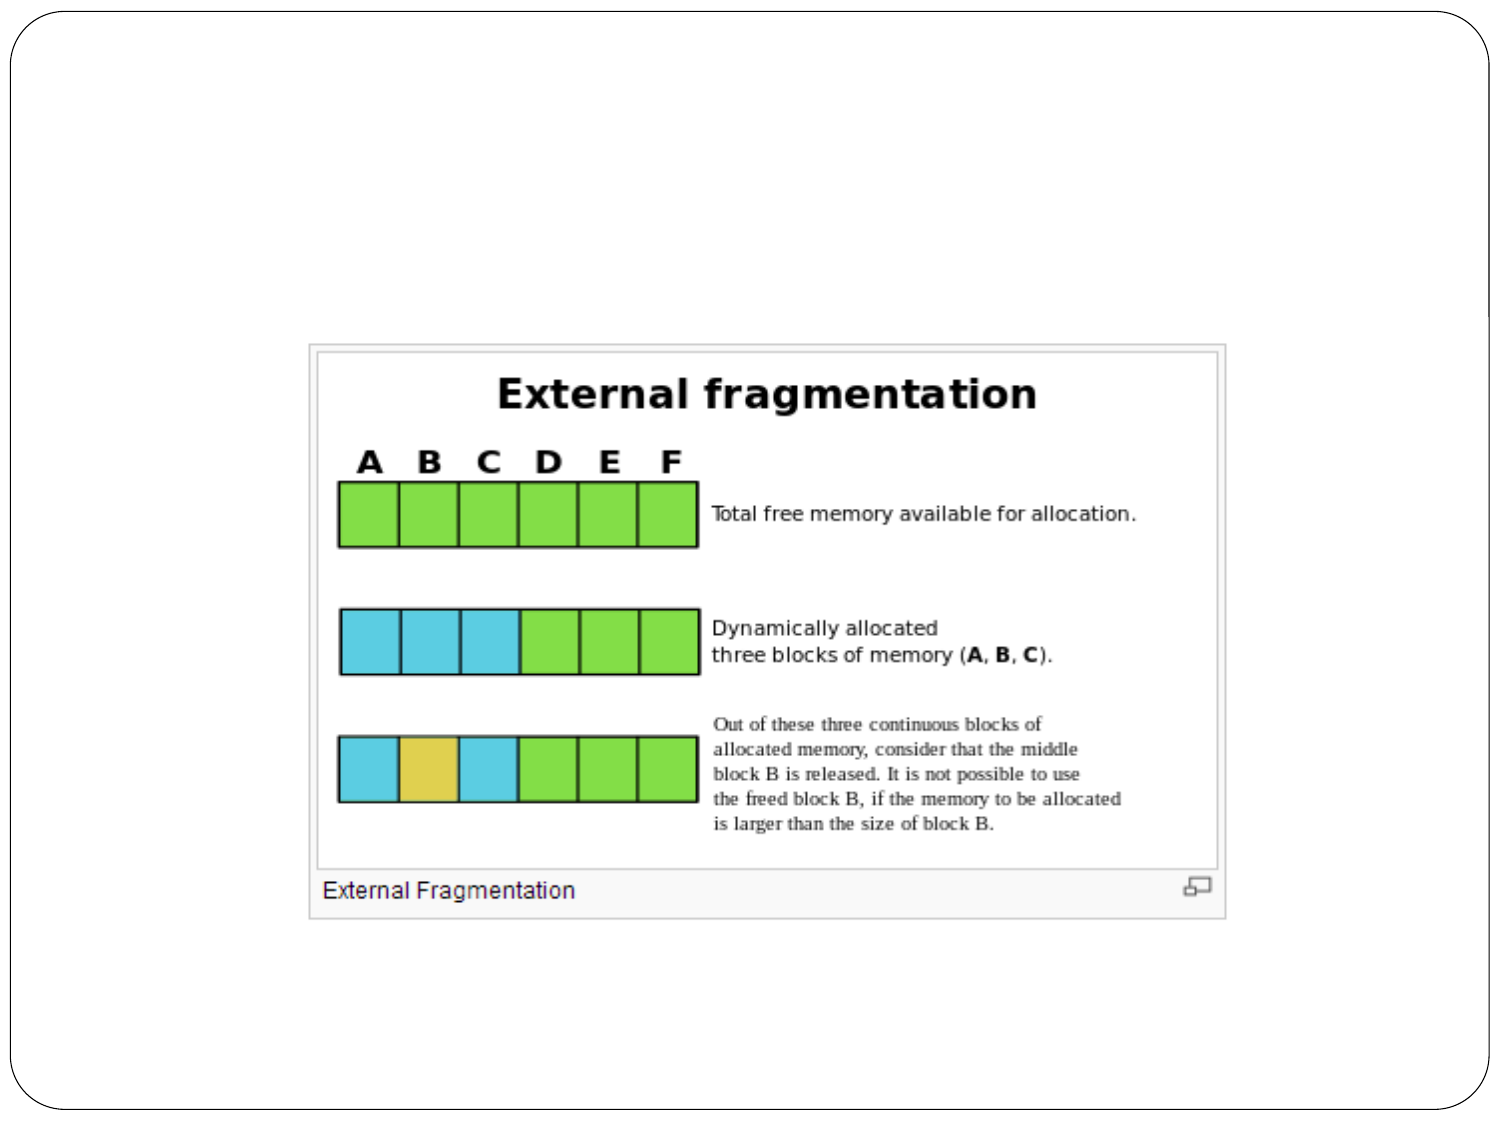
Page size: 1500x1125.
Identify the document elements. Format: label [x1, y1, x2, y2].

picture [307, 342, 1229, 922]
